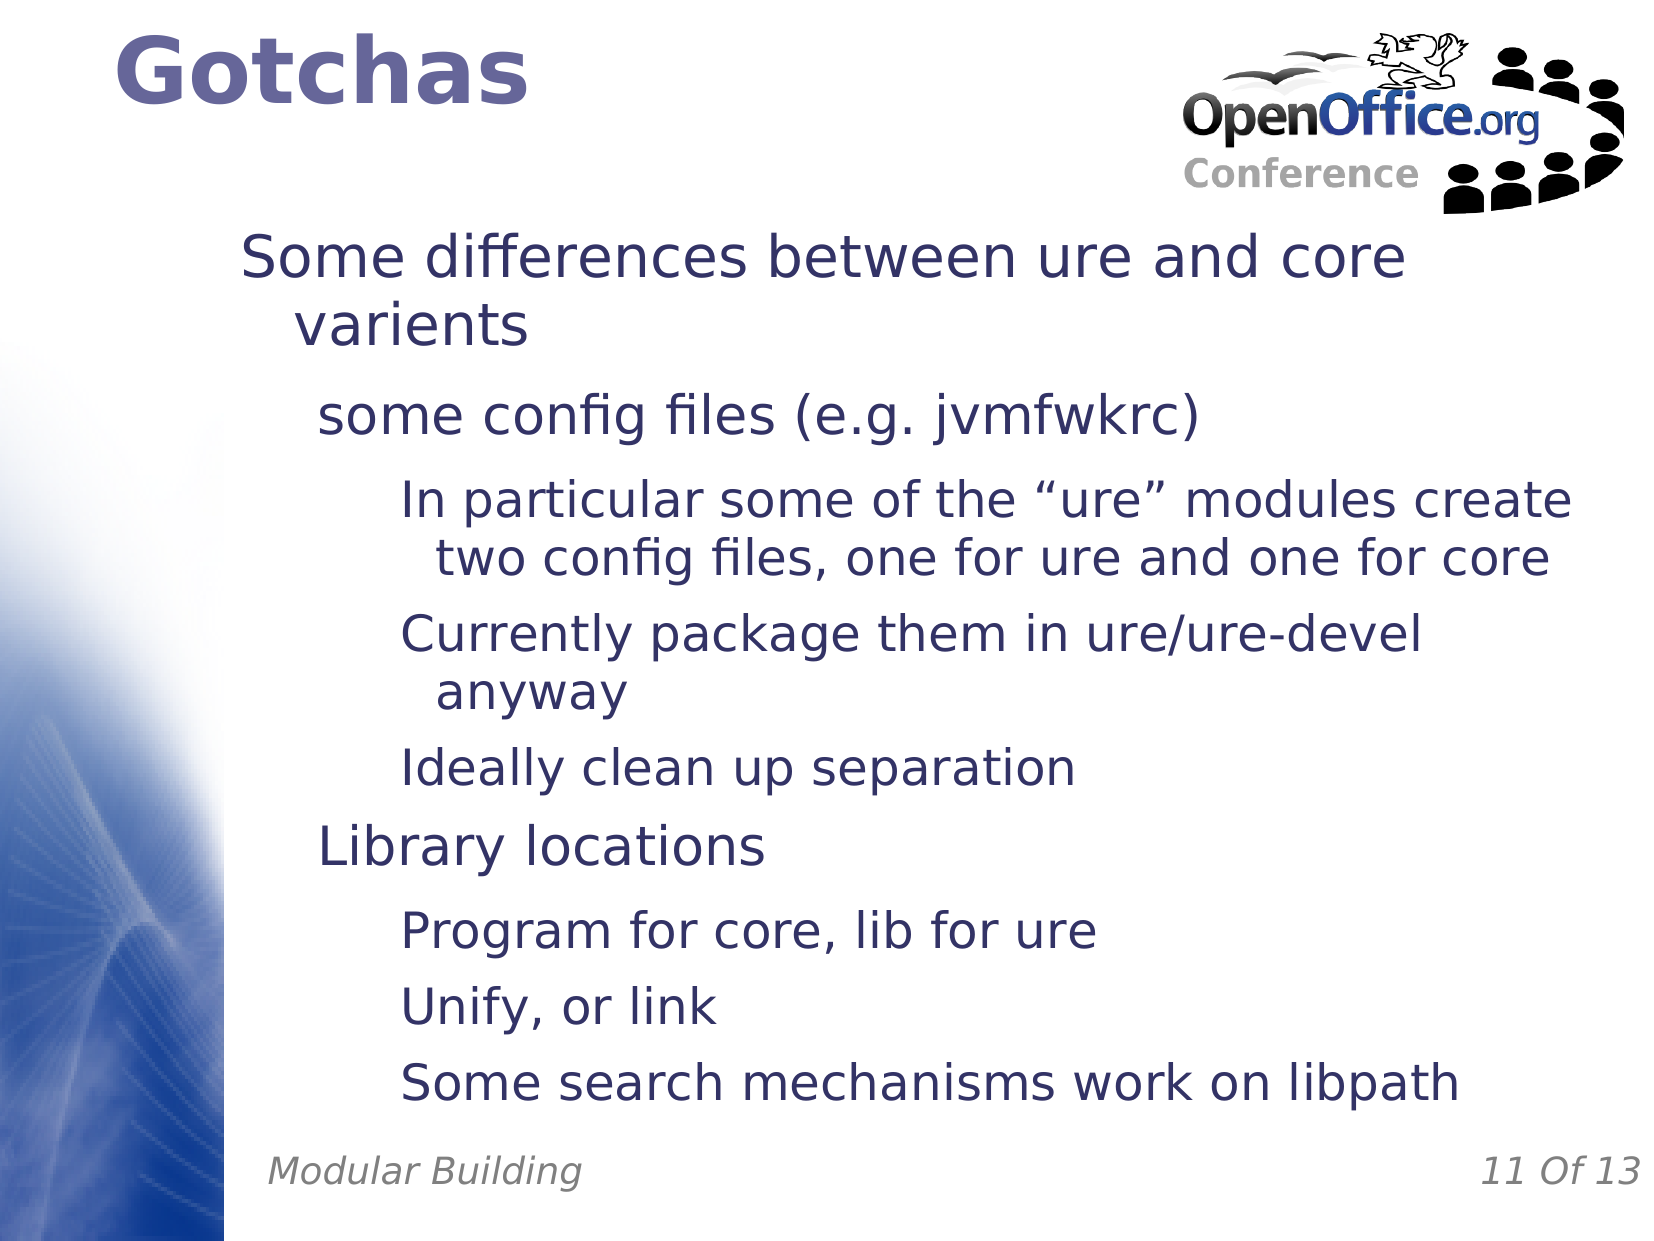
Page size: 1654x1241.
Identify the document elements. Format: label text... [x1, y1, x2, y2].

picture [1183, 33, 1624, 214]
picture [0, 0, 224, 1241]
title Gotchas [24, 18, 987, 126]
list Some differences between ure and core varients some config files (e.g. jvmfwkrc) In particular some of the “ure” modules create two config files, one for ure and one for core Currently package them in ure/ure-devel anyway Ideally clean up separation Library locations Program for core, lib for ure Unify, or link Some search mechanisms work on libpath [223, 223, 1619, 1118]
